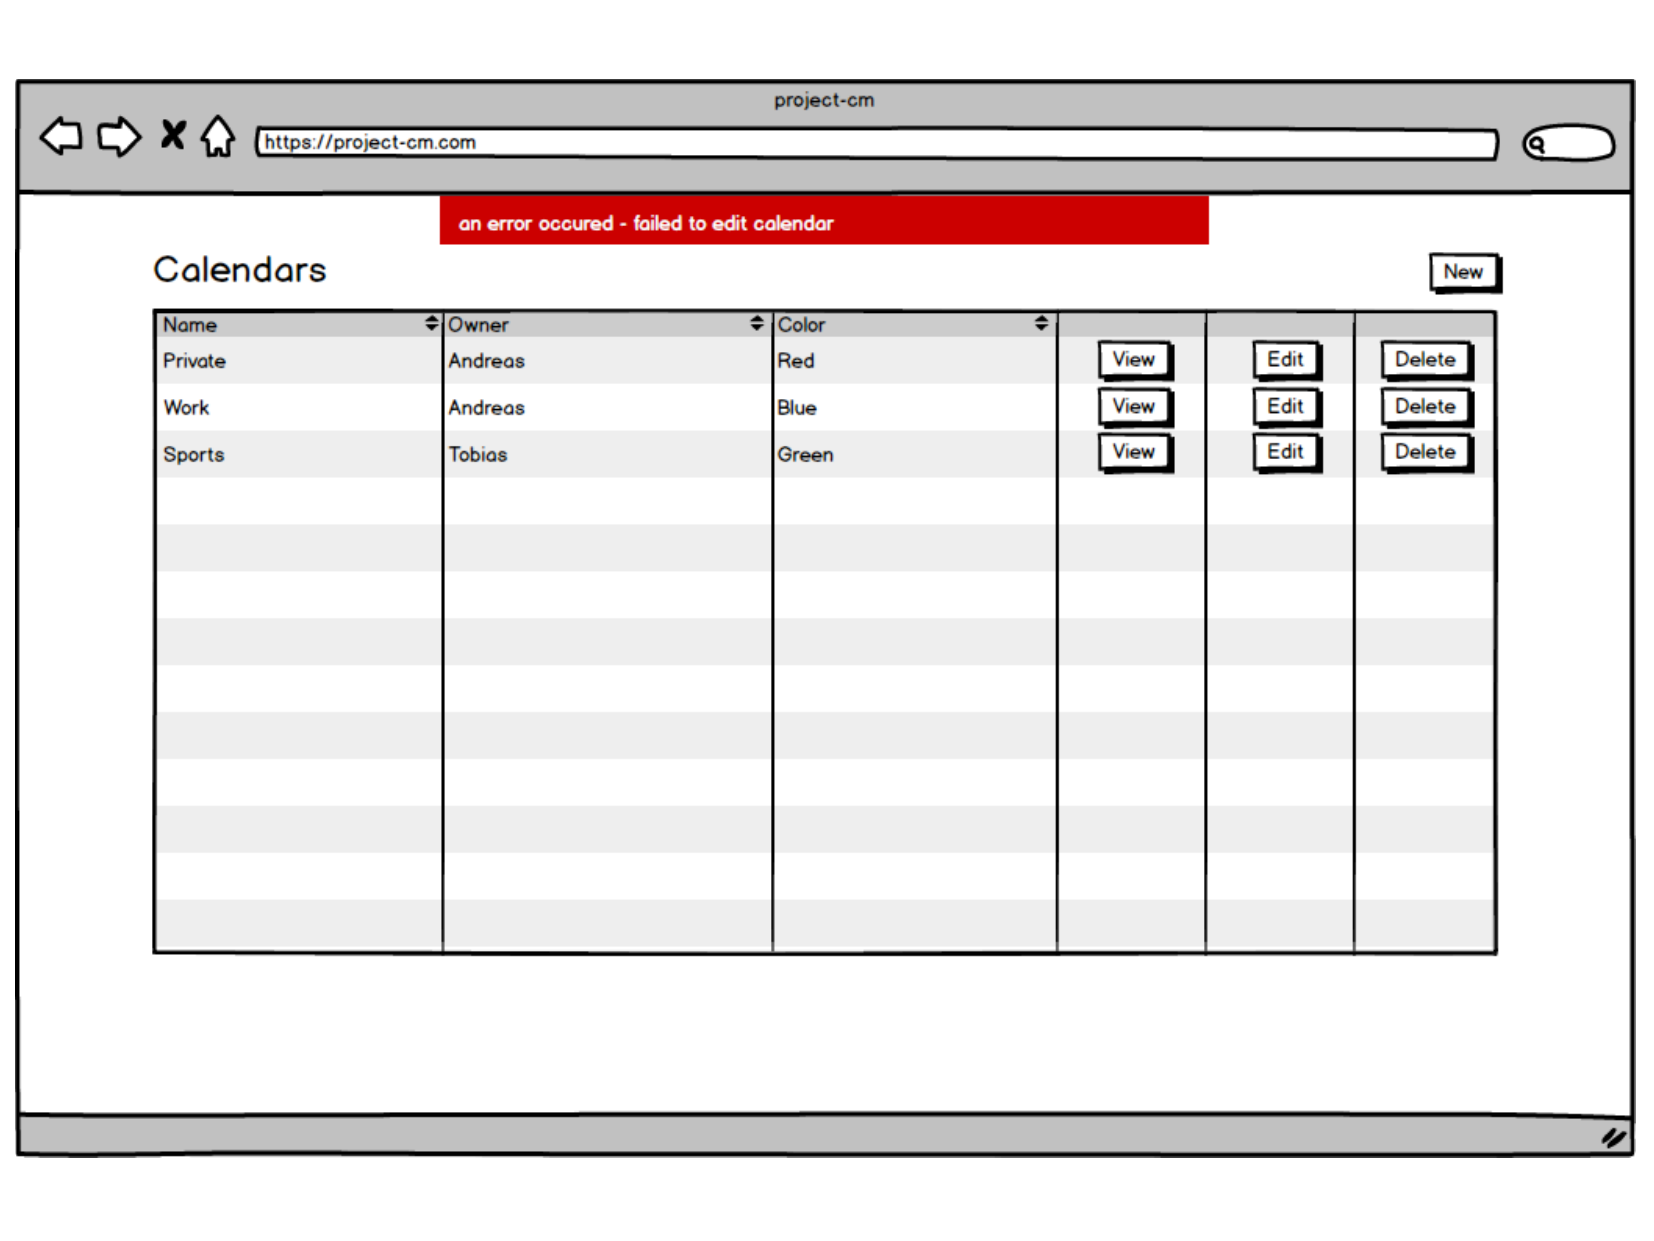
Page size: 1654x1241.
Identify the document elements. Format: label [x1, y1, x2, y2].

picture [15, 79, 1636, 1158]
